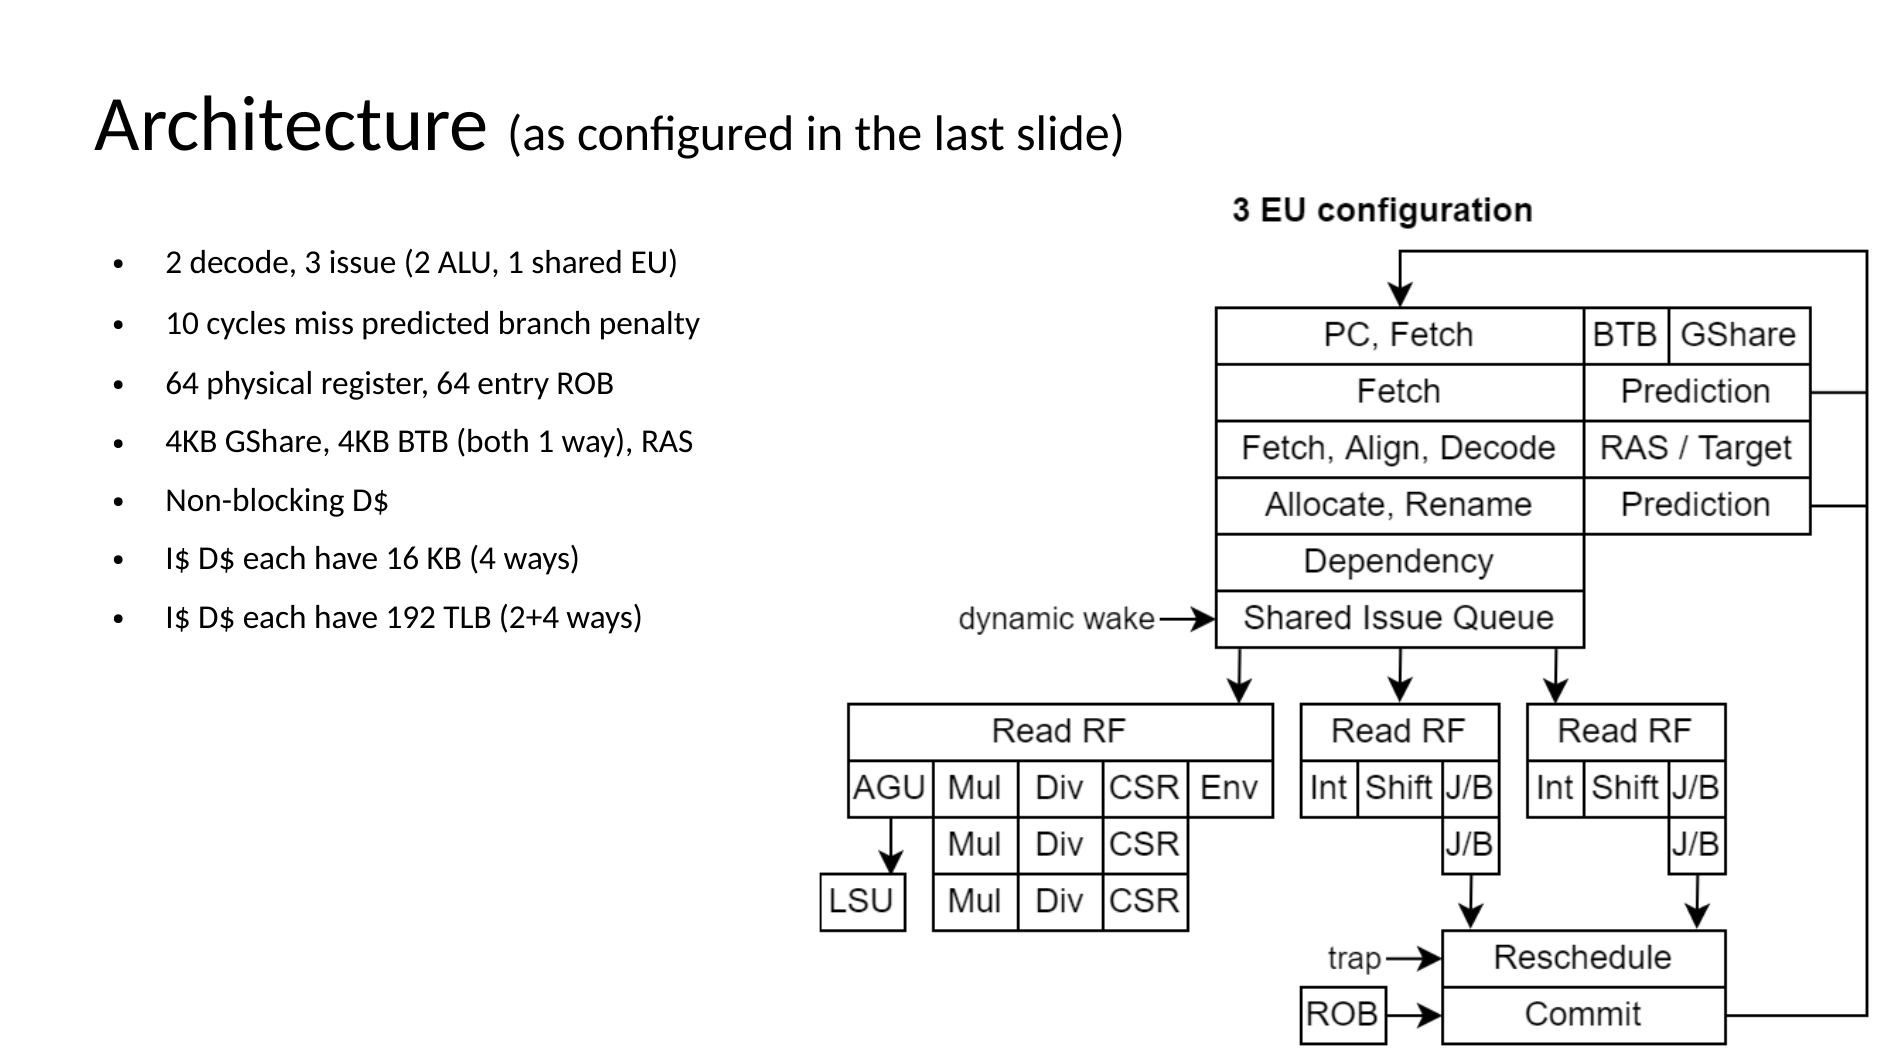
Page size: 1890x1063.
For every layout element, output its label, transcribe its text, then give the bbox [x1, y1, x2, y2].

title Architecture (as configured in the last slide) [94, 42, 1796, 220]
picture [819, 165, 1890, 1063]
list 2 decode, 3 issue (2 ALU, 1 shared EU) 10 cycles miss predicted branch penalty 64 physical register, 64 entry ROB 4KB GShare, 4KB BTB (both 1 way), RAS Non-blocking D$ I$ D$ each have 16 KB (4 ways) I$ D$ each have 192 TLB (2+4 ways) [94, 248, 819, 1063]
